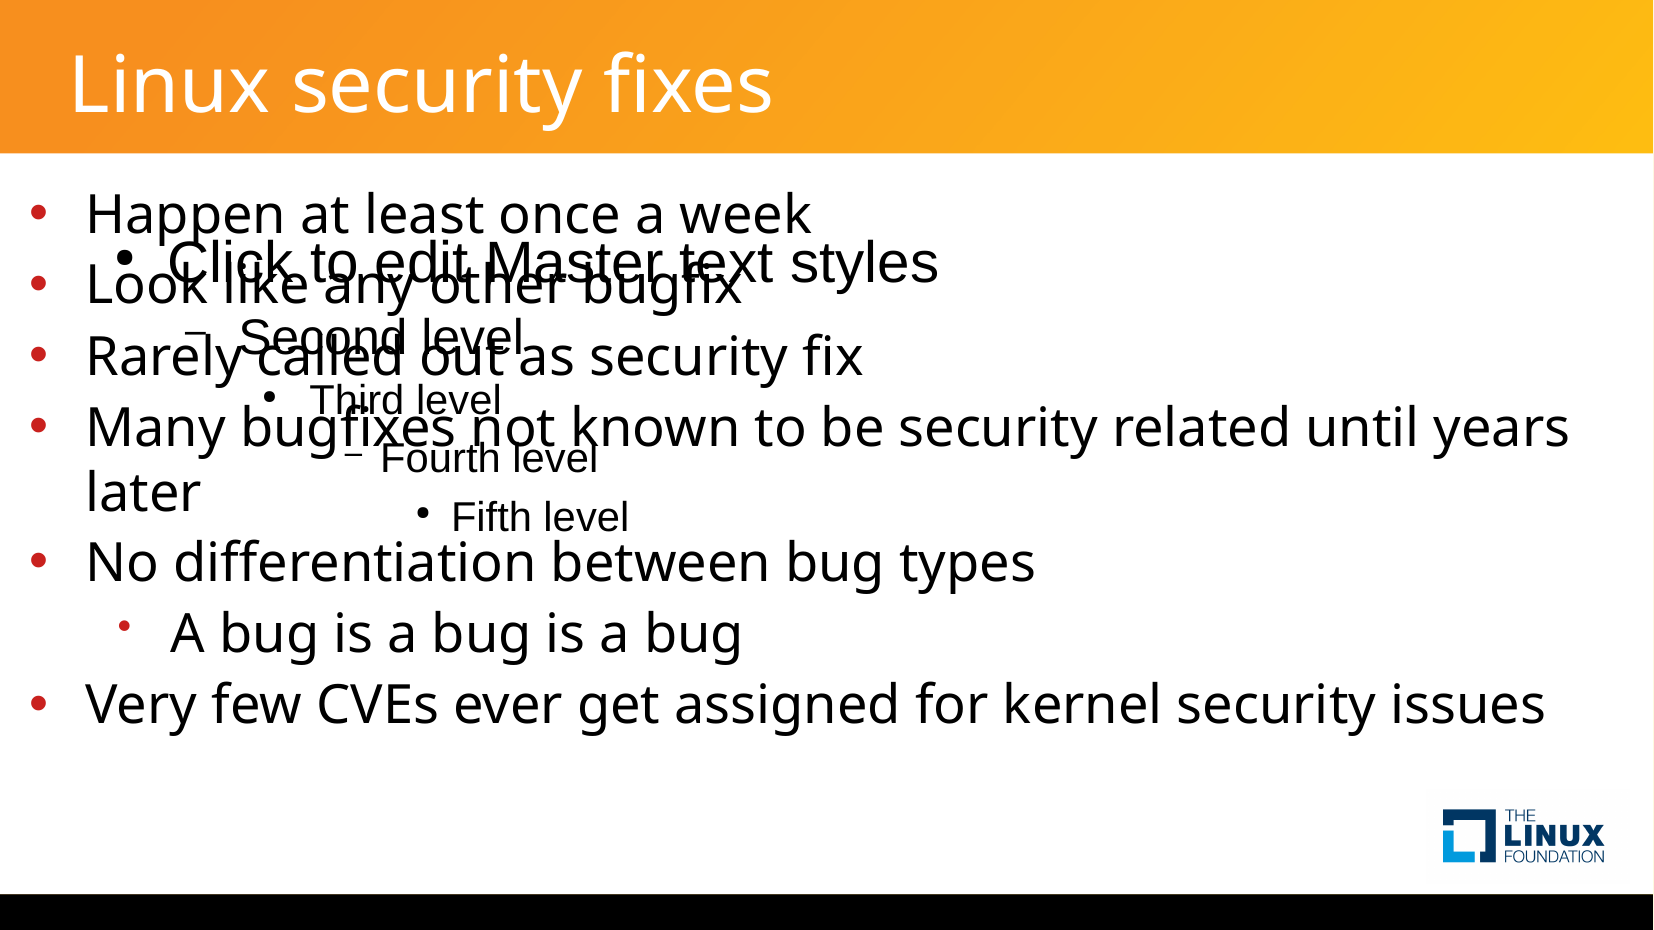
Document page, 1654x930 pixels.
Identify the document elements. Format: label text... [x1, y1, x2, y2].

title Linux security fixes [53, 8, 1571, 154]
picture [0, 0, 1654, 930]
picture [1420, 841, 1630, 887]
list Happen at least once a week Look like any other bugfix Rarely called out as security fix Many bugfixes not known to be security related until years later No differentiation between bug types A bug is a bug is a bug Very few CVEs ever get assigned for kernel security issues [14, 171, 1651, 841]
